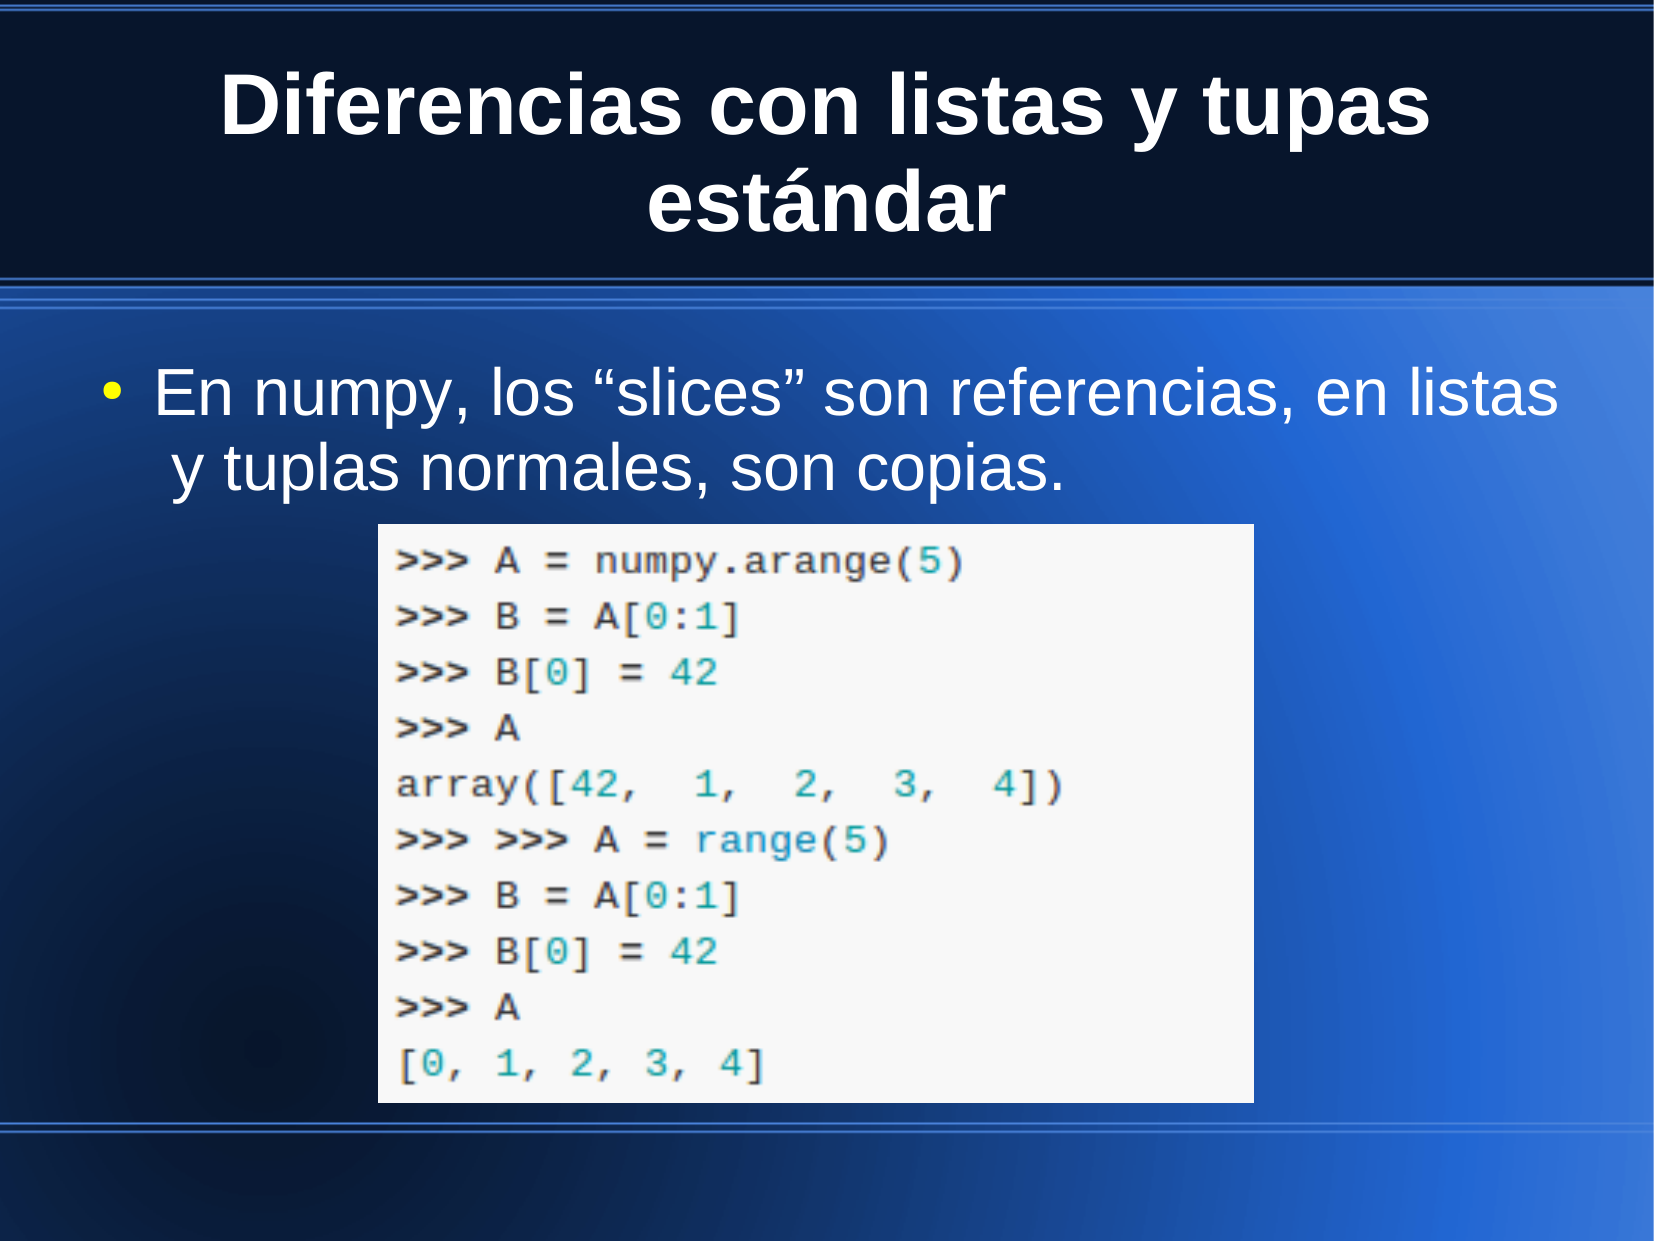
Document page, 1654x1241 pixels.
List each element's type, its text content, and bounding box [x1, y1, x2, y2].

list En numpy, los “slices” son referencias, en listas y tuplas normales, son copias. [82, 355, 1571, 1075]
title Diferencias con listas y tupas estándar [82, 49, 1571, 257]
picture [0, 0, 1654, 1241]
